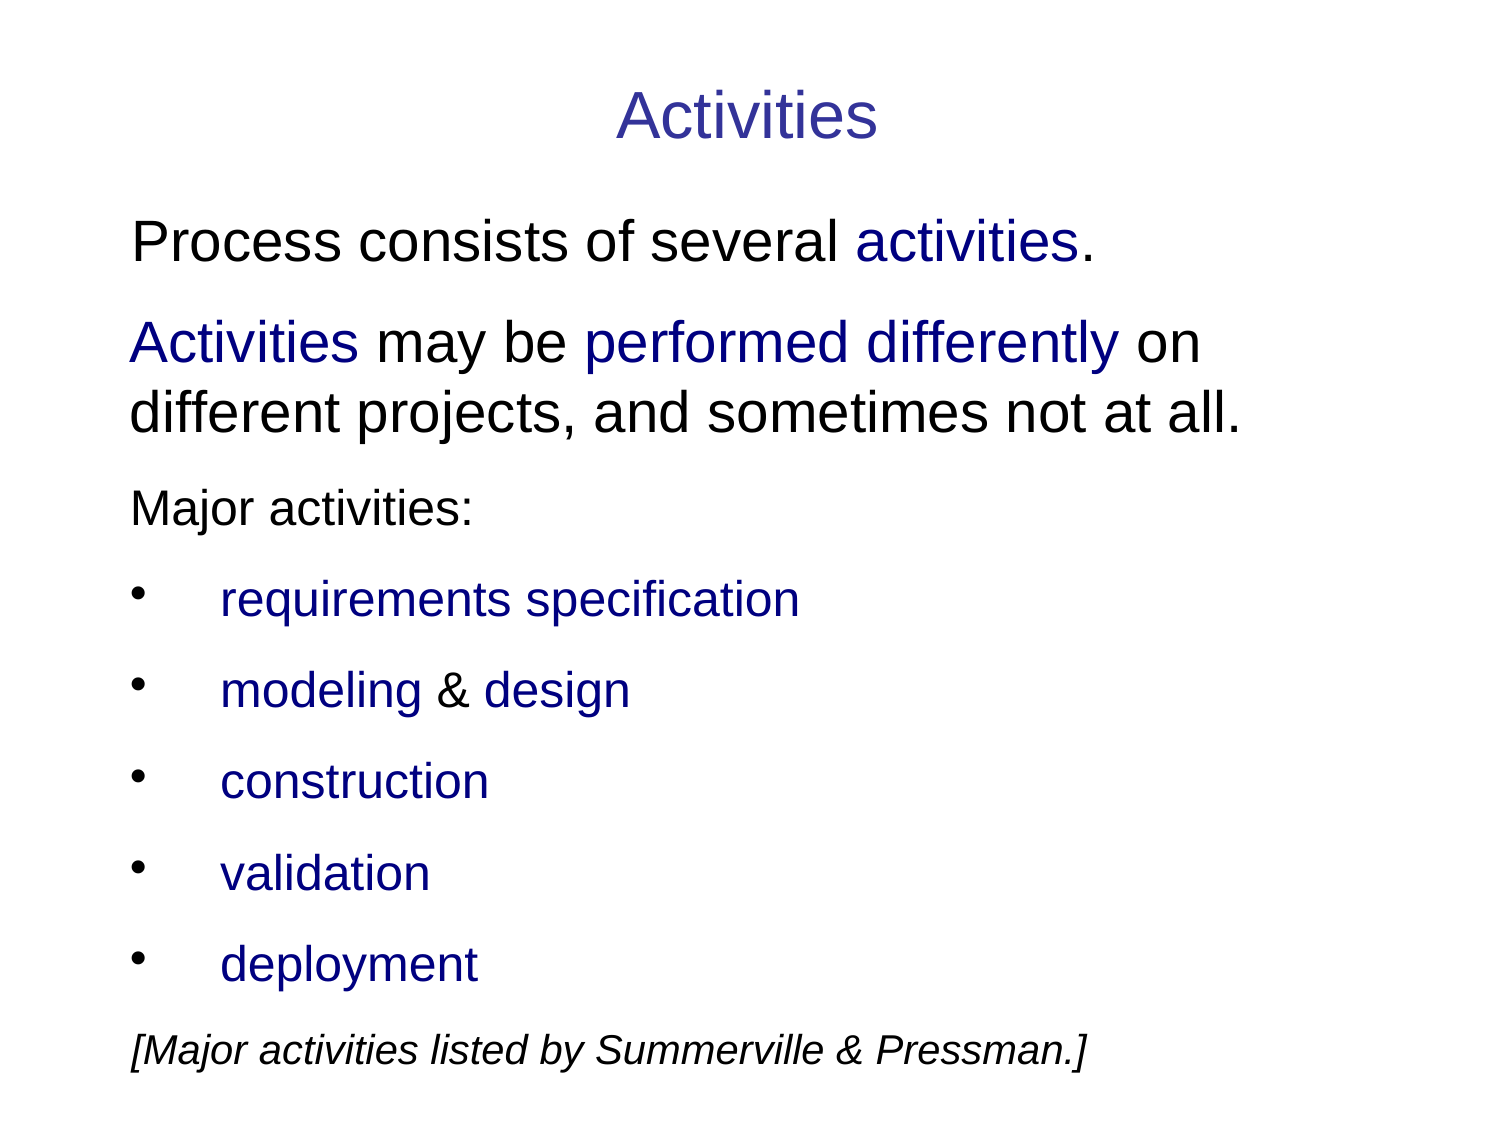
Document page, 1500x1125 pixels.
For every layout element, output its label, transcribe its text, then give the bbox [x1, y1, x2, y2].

title Activities [100, 42, 1396, 181]
list Process consists of several activities. Activities may be performed differently on different projects, and sometimes not at all. Major activities: requirements specification modeling & design construction validation deployment [Major activities listed by Summerville & Pressman.] [115, 195, 1411, 1096]
